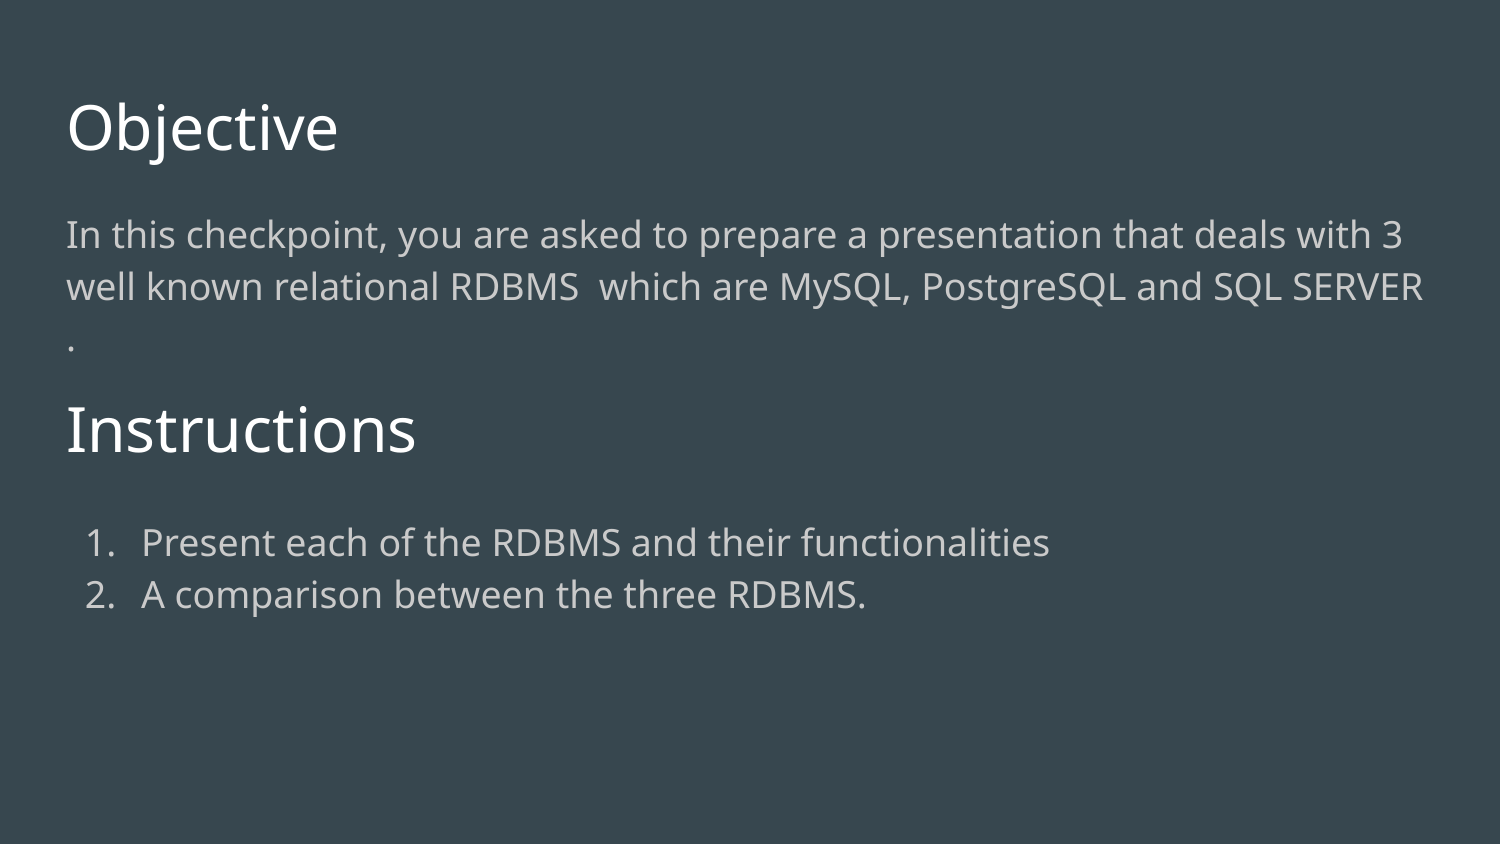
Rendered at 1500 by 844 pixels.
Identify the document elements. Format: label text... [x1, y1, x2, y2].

title Objective [51, 72, 1449, 167]
list Present each of the RDBMS and their functionalities A comparison between the three RDBMS. [51, 497, 1449, 709]
title Instructions [51, 374, 1449, 469]
list In this checkpoint, you are asked to prepare a presentation that deals with 3 well known relational RDBMS which are MySQL, PostgreSQL and SQL SERVER . [51, 189, 1449, 374]
